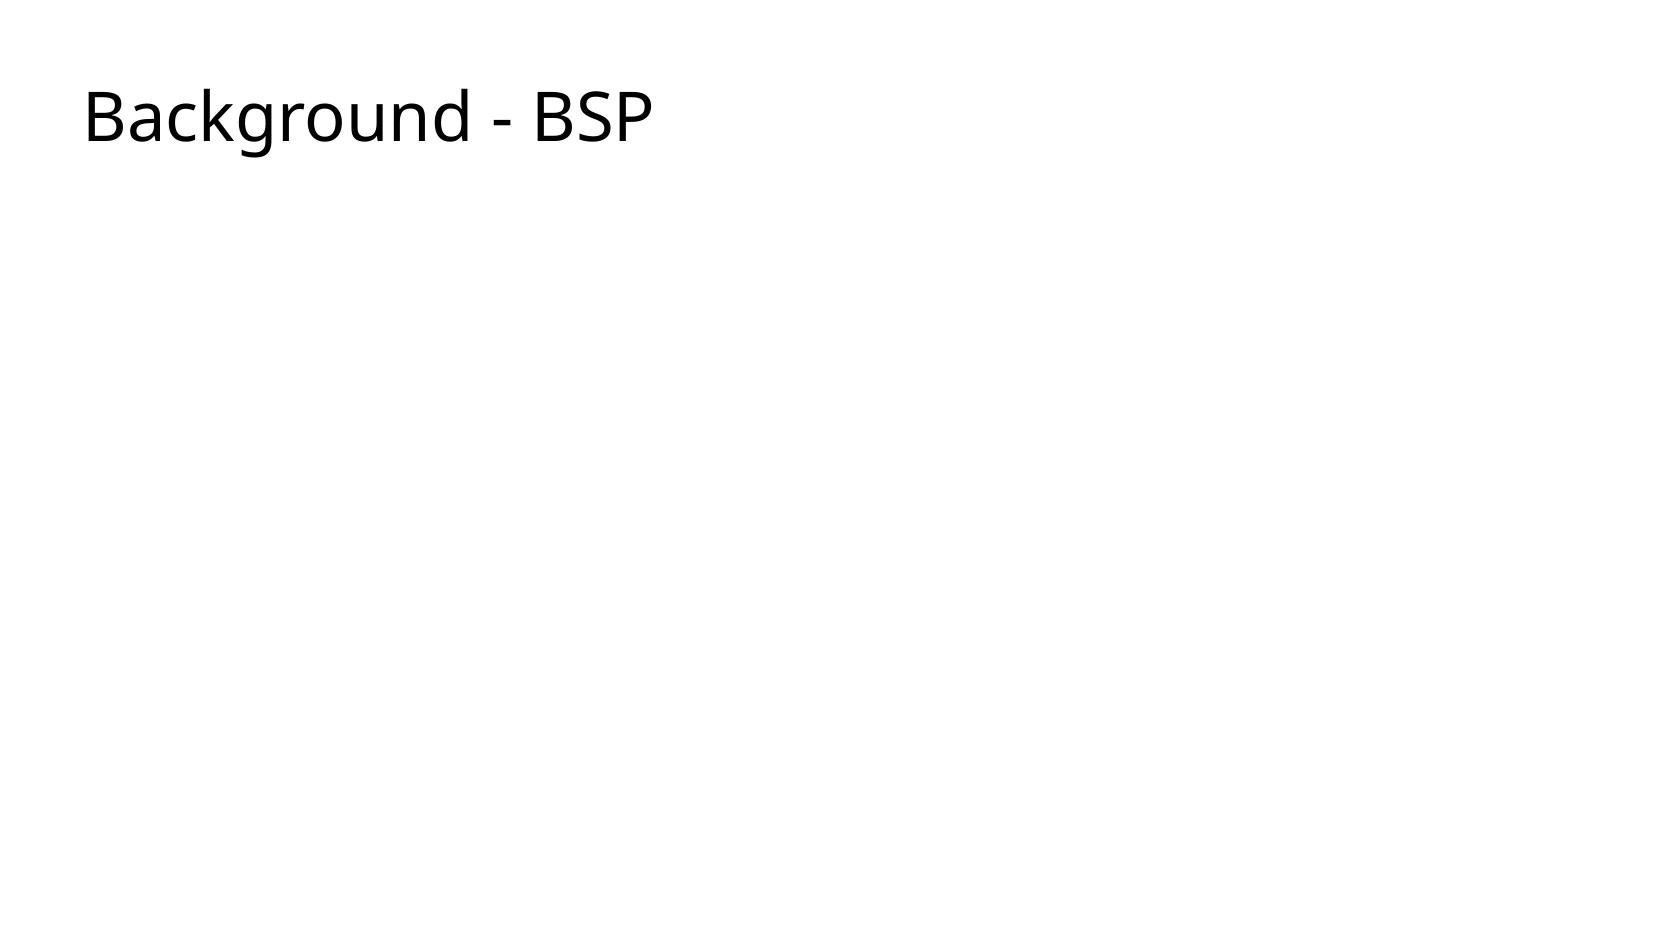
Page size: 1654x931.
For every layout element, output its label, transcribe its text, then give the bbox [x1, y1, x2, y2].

title Background - BSP [82, 37, 1571, 193]
